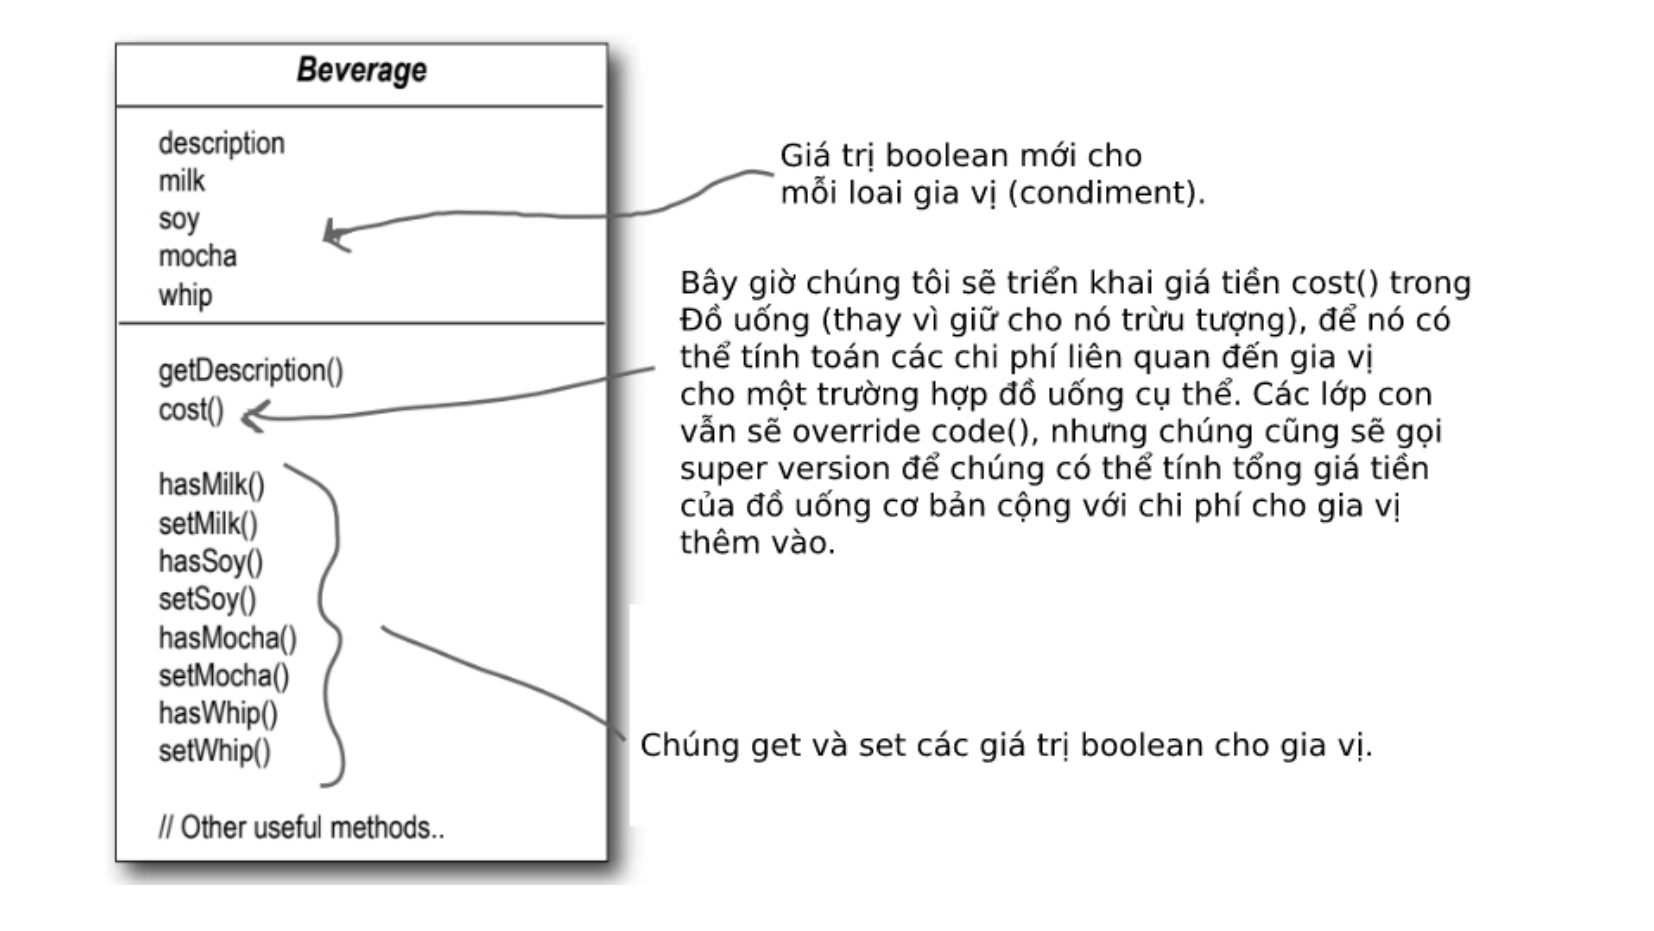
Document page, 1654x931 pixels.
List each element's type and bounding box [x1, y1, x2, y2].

picture [105, 29, 1561, 886]
